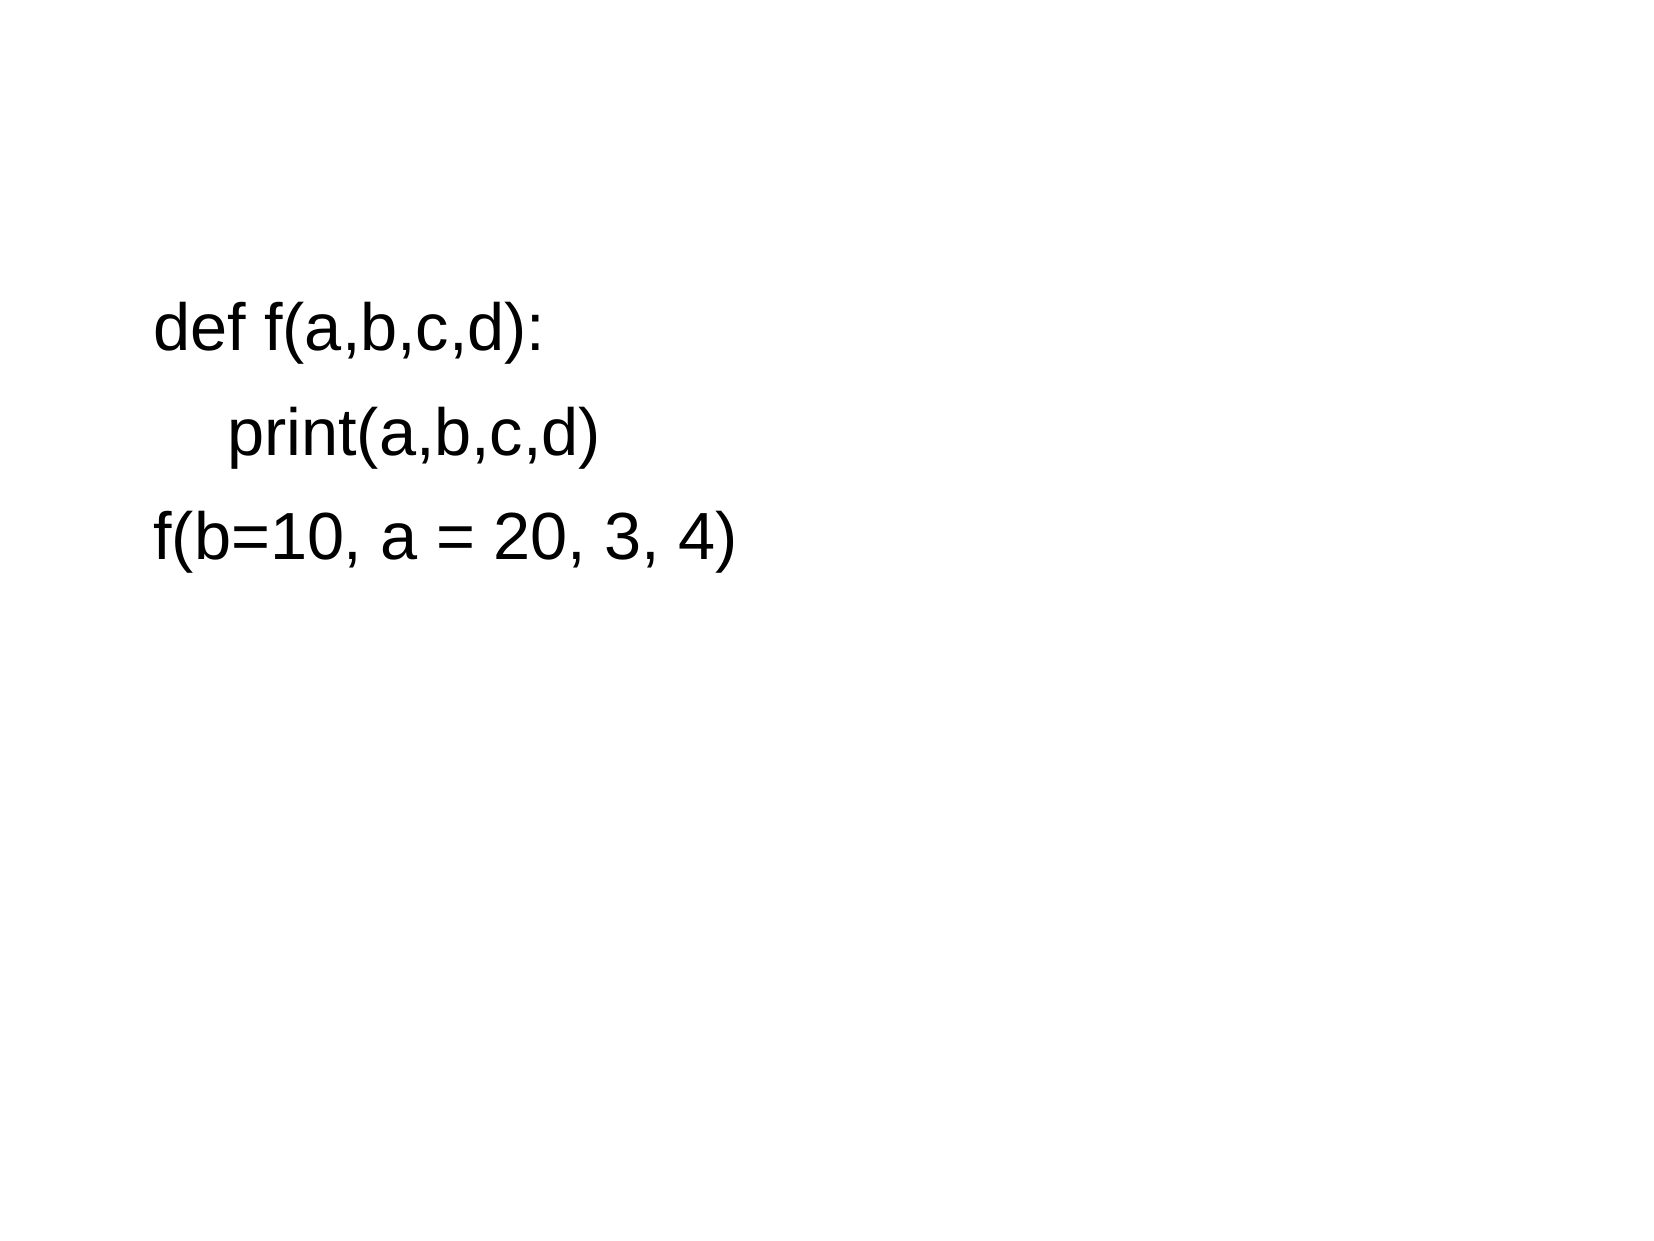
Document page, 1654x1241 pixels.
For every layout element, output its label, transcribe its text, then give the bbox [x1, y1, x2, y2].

list def f(a,b,c,d): print(a,b,c,d) f(b=10, a = 20, 3, 4) [82, 290, 1571, 1010]
